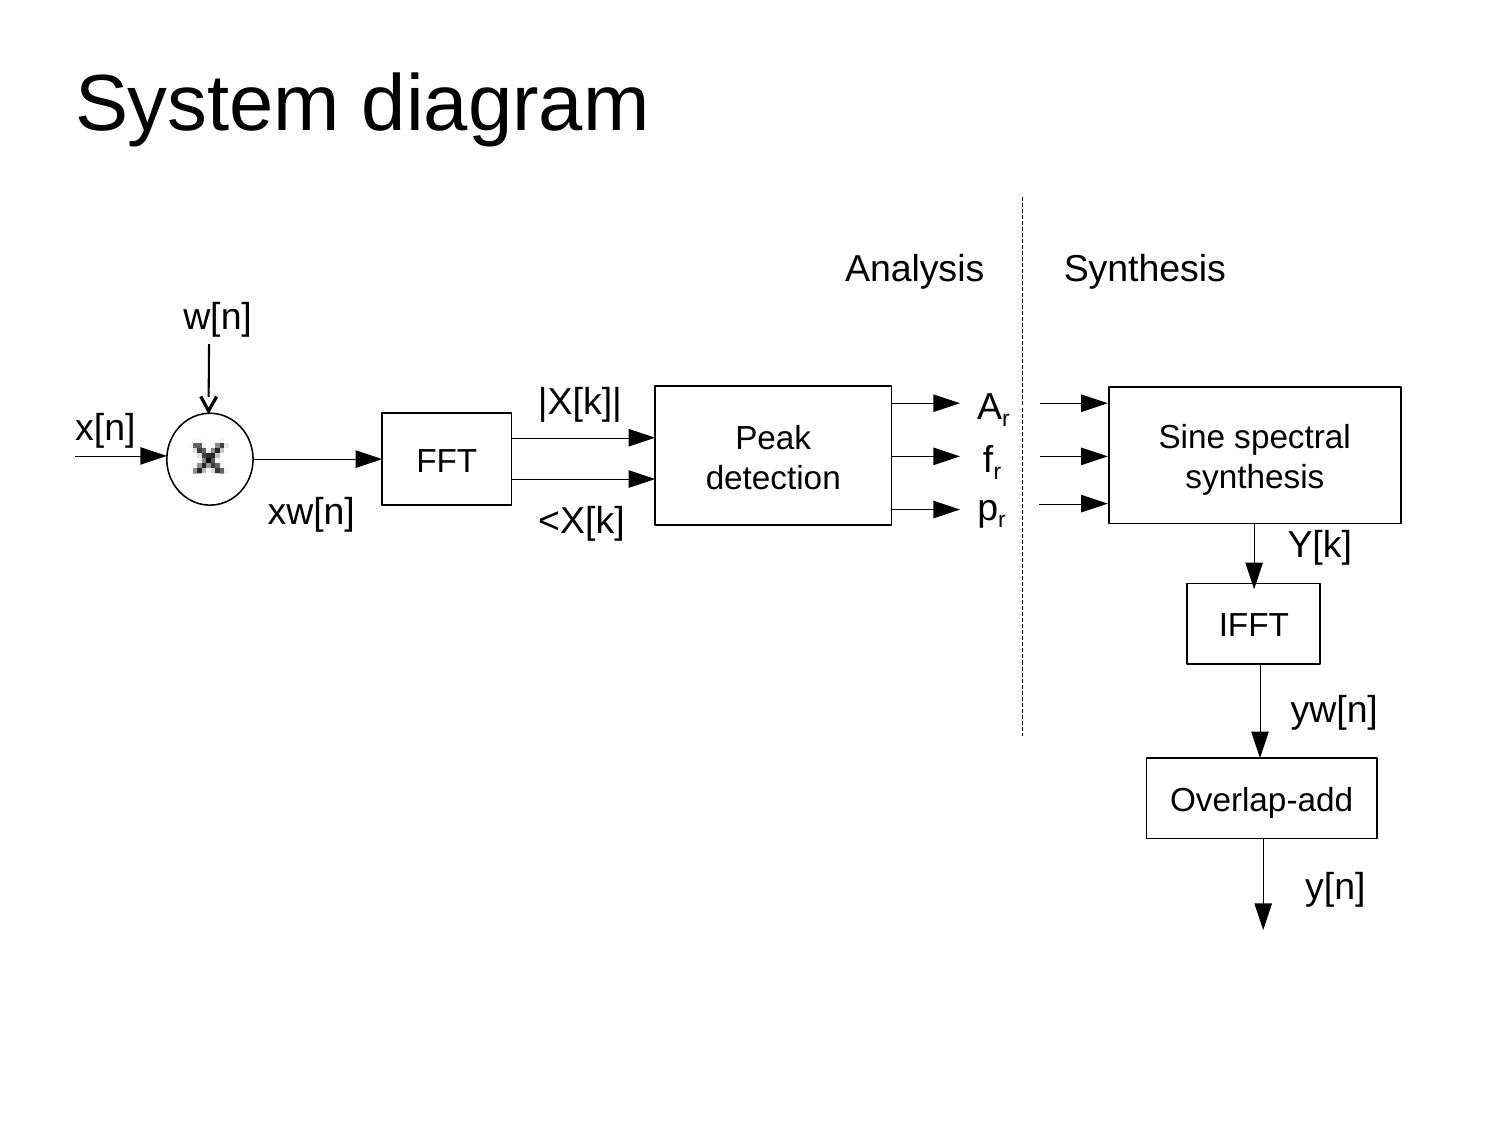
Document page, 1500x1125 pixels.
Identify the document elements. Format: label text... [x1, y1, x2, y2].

picture [180, 423, 234, 474]
title System diagram [75, 9, 1425, 198]
text_box Analysis [830, 239, 1000, 297]
text_box <X[k] [523, 491, 640, 549]
text_box y[n] [1290, 858, 1381, 916]
text_box fr [968, 430, 1016, 478]
text_box yw[n] [1275, 681, 1394, 739]
text_box |X[k]| [523, 373, 637, 431]
text_box Y[k] [1272, 516, 1367, 574]
text_box Ar [962, 377, 1025, 439]
text_box Overlap-add [1146, 758, 1377, 839]
text_box pr [962, 478, 1021, 540]
text_box Peak detection [655, 386, 892, 526]
text_box Sine spectral synthesis [1109, 386, 1401, 524]
text_box FFT [382, 413, 512, 506]
text_box w[n] [168, 288, 268, 346]
text_box IFFT [1187, 583, 1320, 664]
text_box xw[n] [252, 483, 370, 555]
text_box Synthesis [1048, 239, 1242, 297]
text_box x[n] [60, 399, 151, 456]
